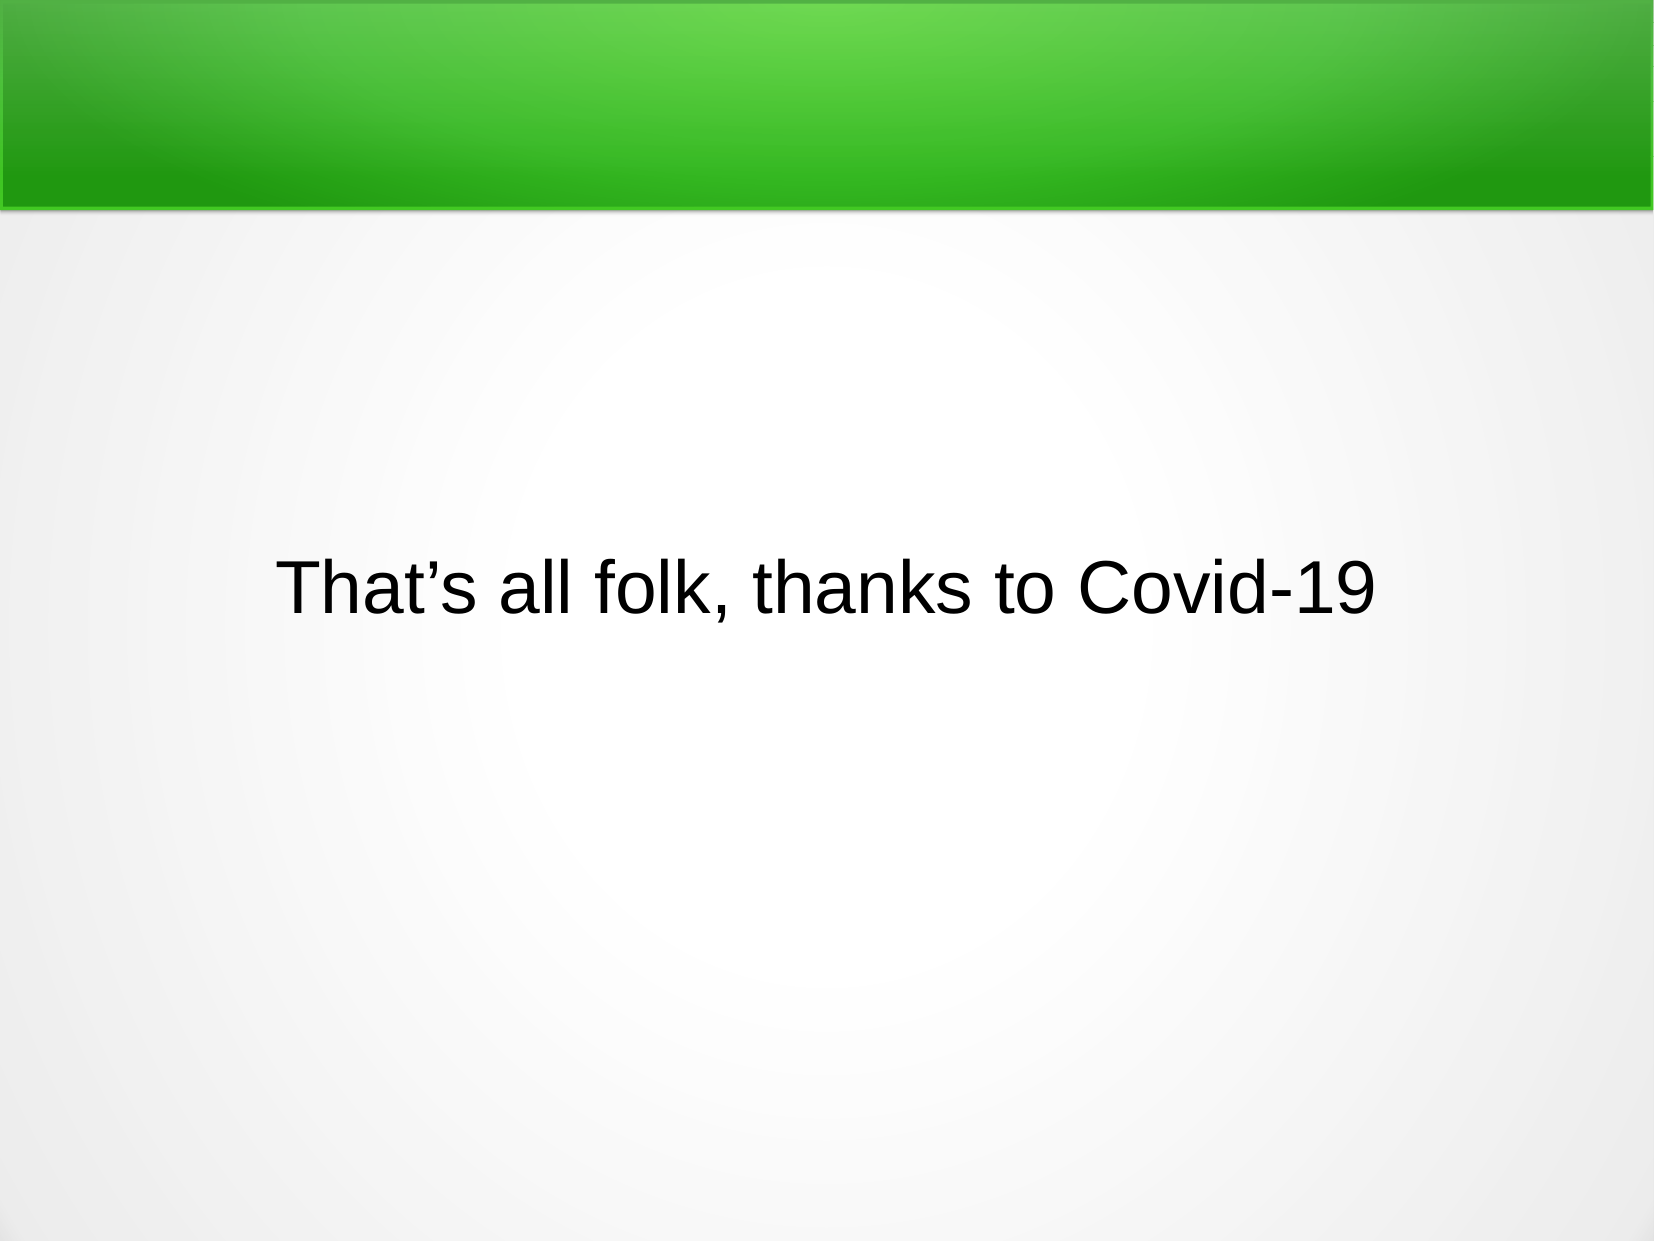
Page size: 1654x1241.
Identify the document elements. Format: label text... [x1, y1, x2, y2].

list That’s all folk, thanks to Covid-19 [82, 299, 1571, 1019]
